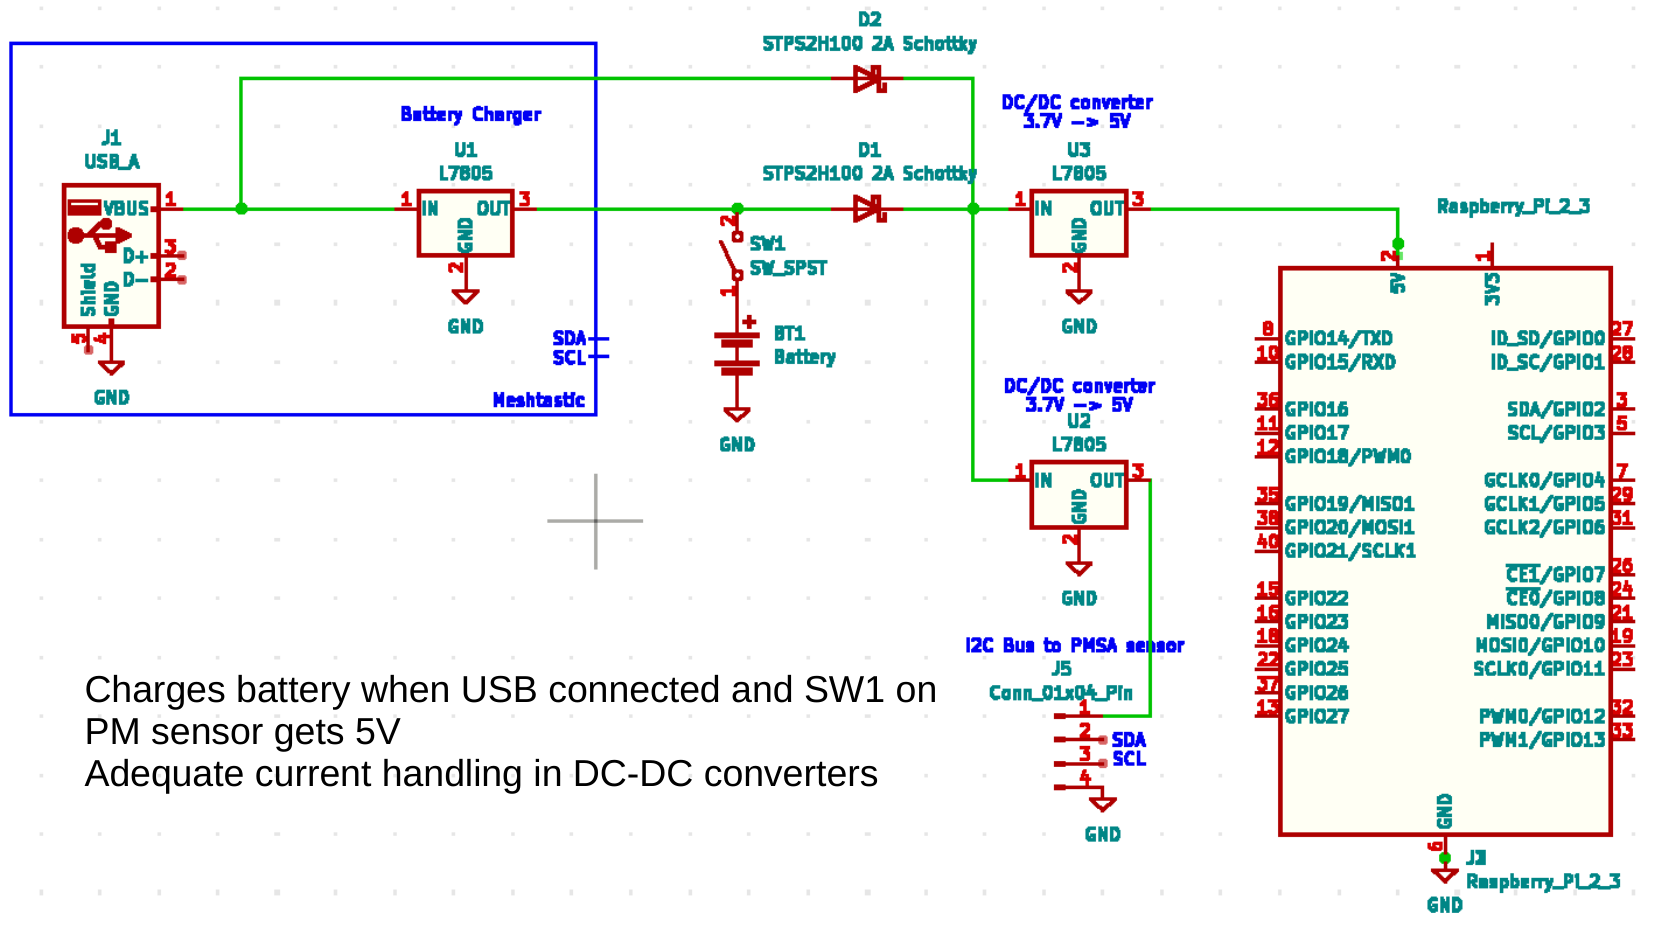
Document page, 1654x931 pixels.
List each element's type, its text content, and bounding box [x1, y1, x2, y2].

picture [0, 2, 1654, 927]
text_box Charges battery when USB connected and SW1 on PM sensor gets 5V Adequate current handling in DC-DC converters [69, 661, 954, 803]
